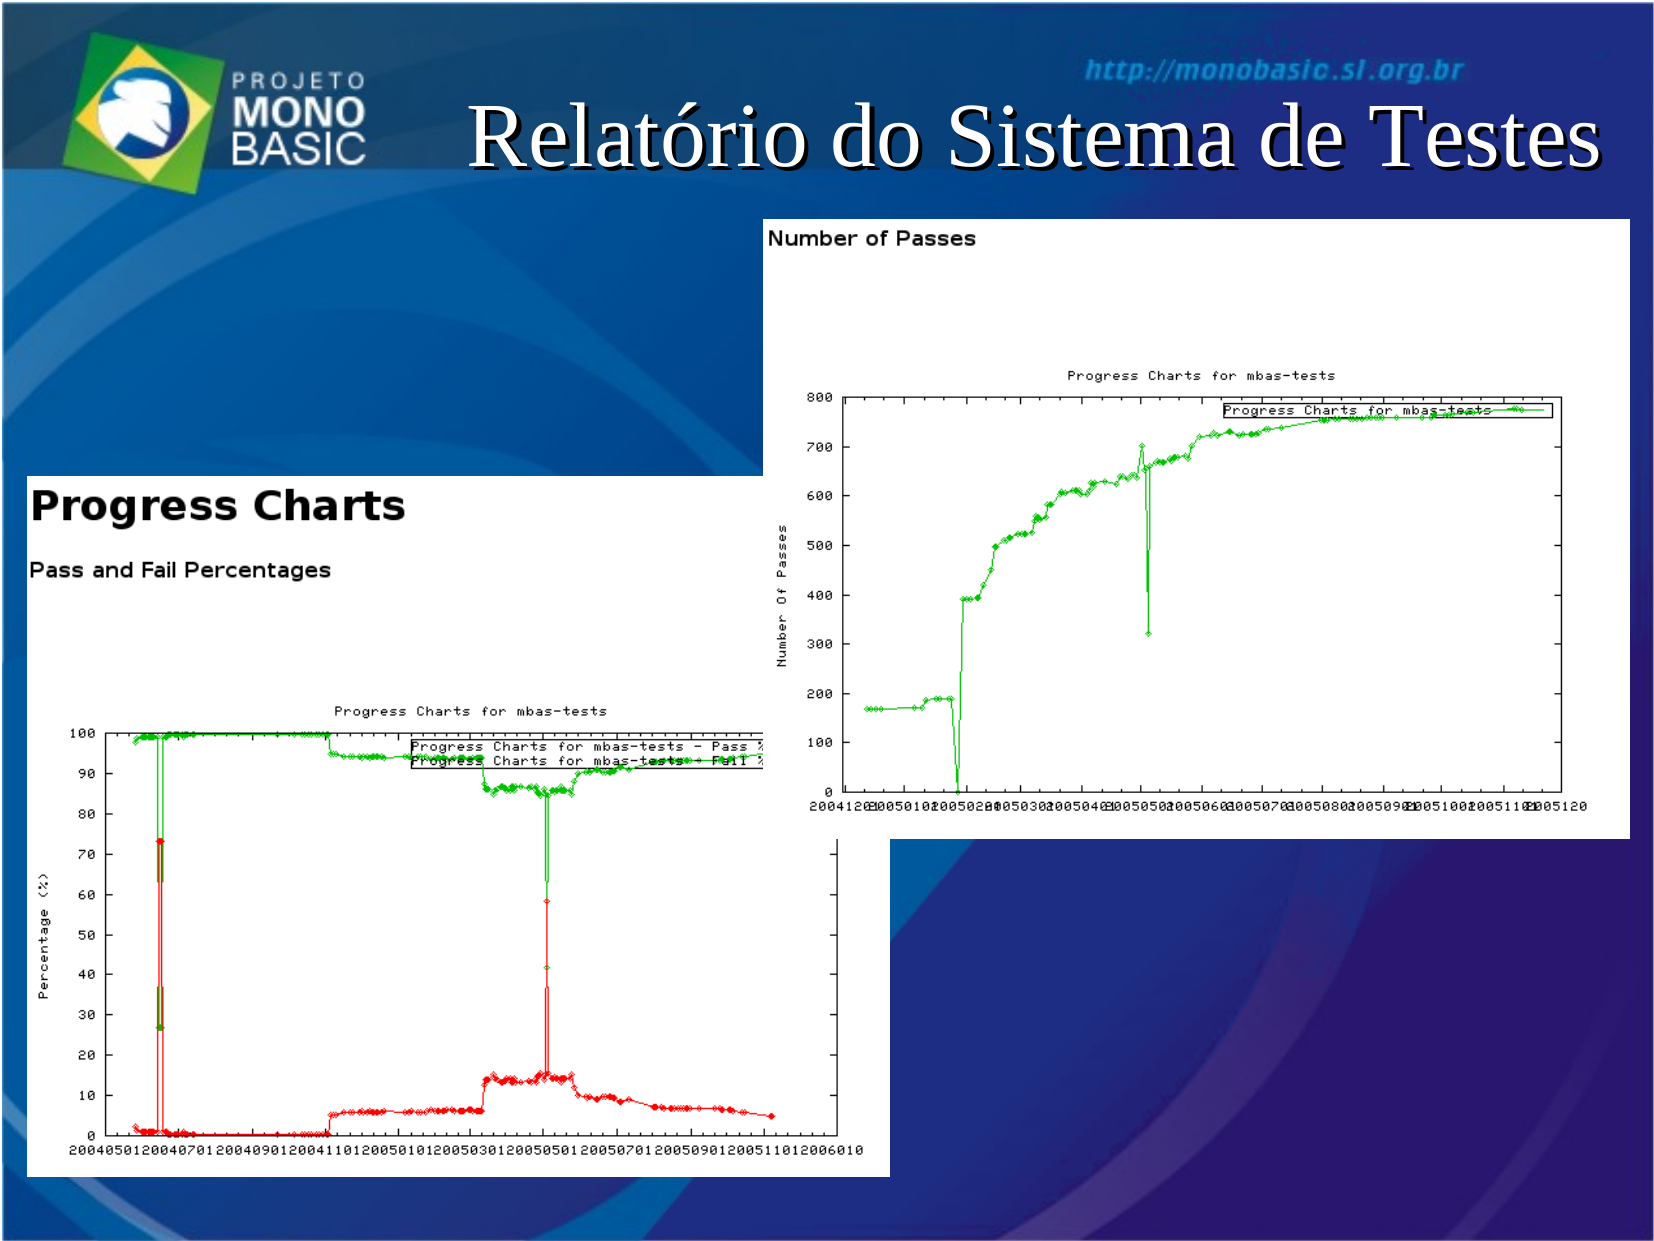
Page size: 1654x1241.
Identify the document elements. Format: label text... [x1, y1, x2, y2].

title Relatório do Sistema de Testes [192, 32, 1605, 240]
picture [2, 2, 1654, 1241]
